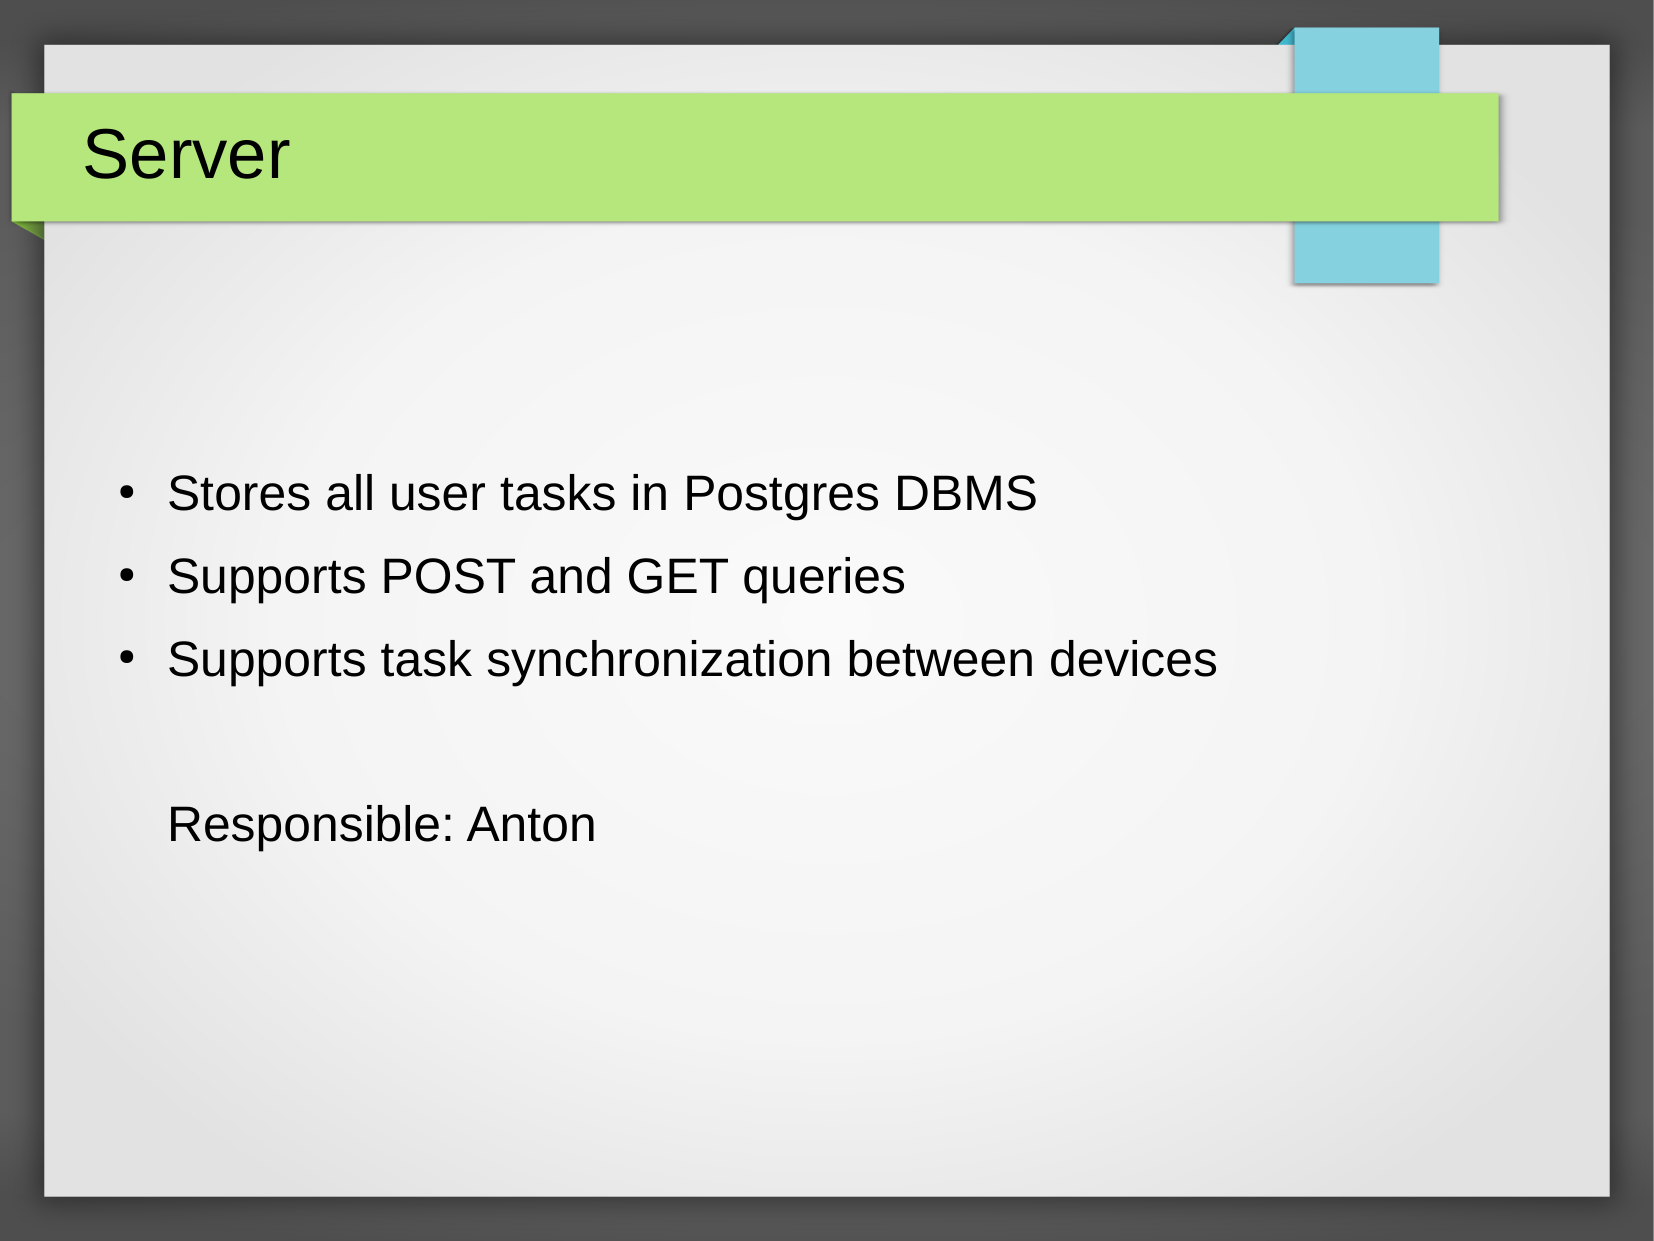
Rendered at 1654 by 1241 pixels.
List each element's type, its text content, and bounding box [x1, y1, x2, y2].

title Server [82, 94, 1264, 213]
list Stores all user tasks in Postgres DBMS Supports POST and GET queries Supports task synchronization between devices Responsible: Anton [101, 465, 1591, 856]
picture [0, 0, 1654, 1241]
